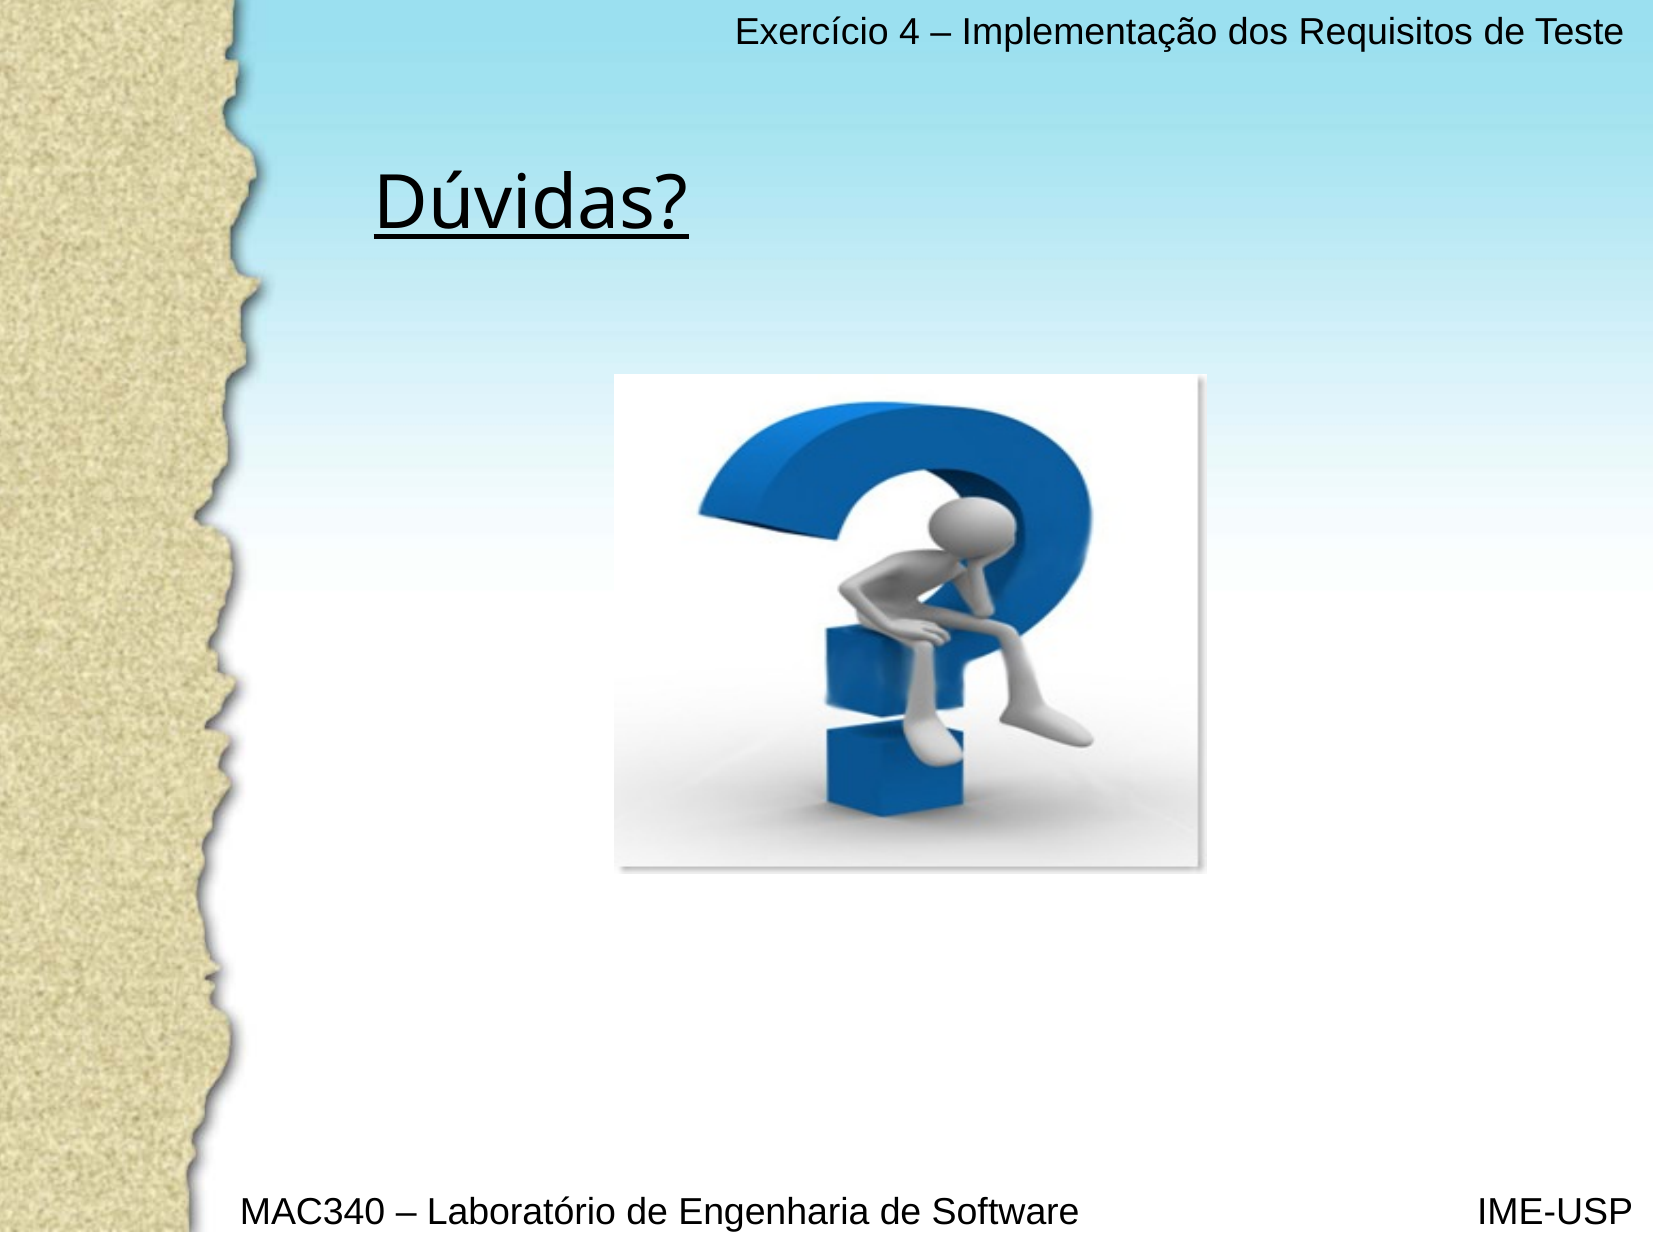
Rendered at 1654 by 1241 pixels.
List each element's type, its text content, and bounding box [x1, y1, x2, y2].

text_box MAC340 – Laboratório de Engenharia de Software IME-USP [0, 1183, 1654, 1241]
text_box Dúvidas? [358, 140, 731, 247]
picture [0, 0, 1653, 1183]
text_box Exercício 4 – Implementação dos Requisitos de Teste [720, 3, 1654, 61]
